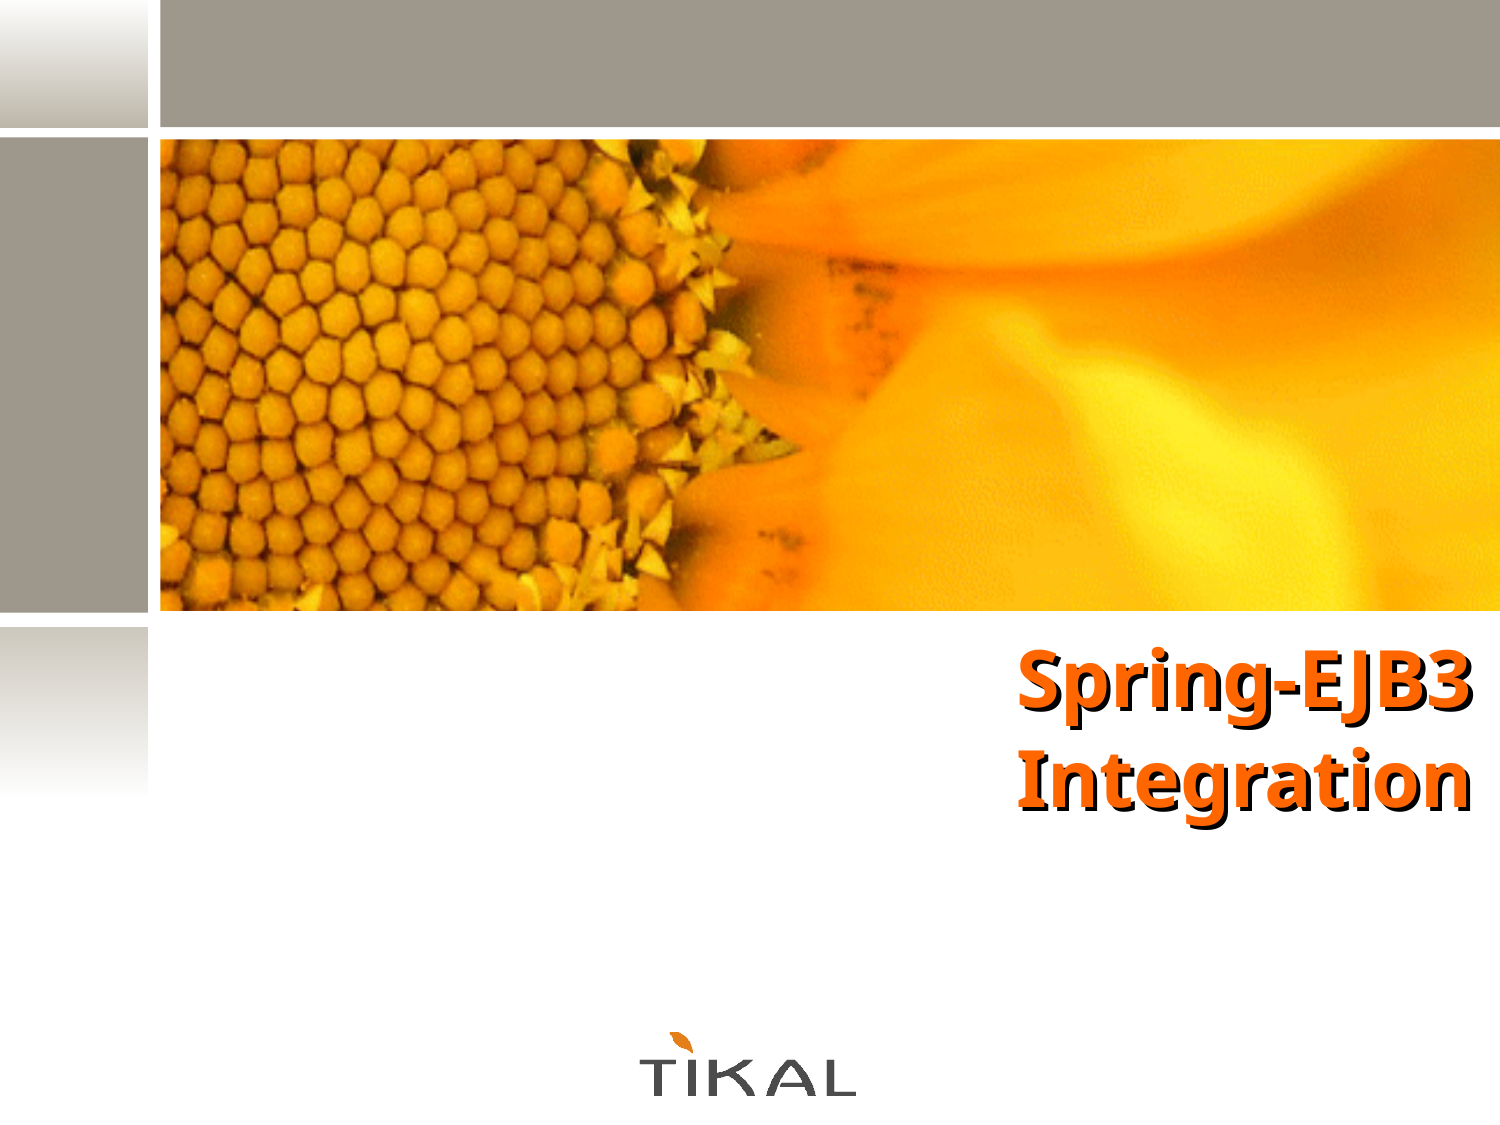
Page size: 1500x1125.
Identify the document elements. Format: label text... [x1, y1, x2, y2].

picture [622, 1003, 873, 1124]
title Spring-EJB3 Integration [150, 630, 1488, 932]
picture [160, 139, 1500, 611]
